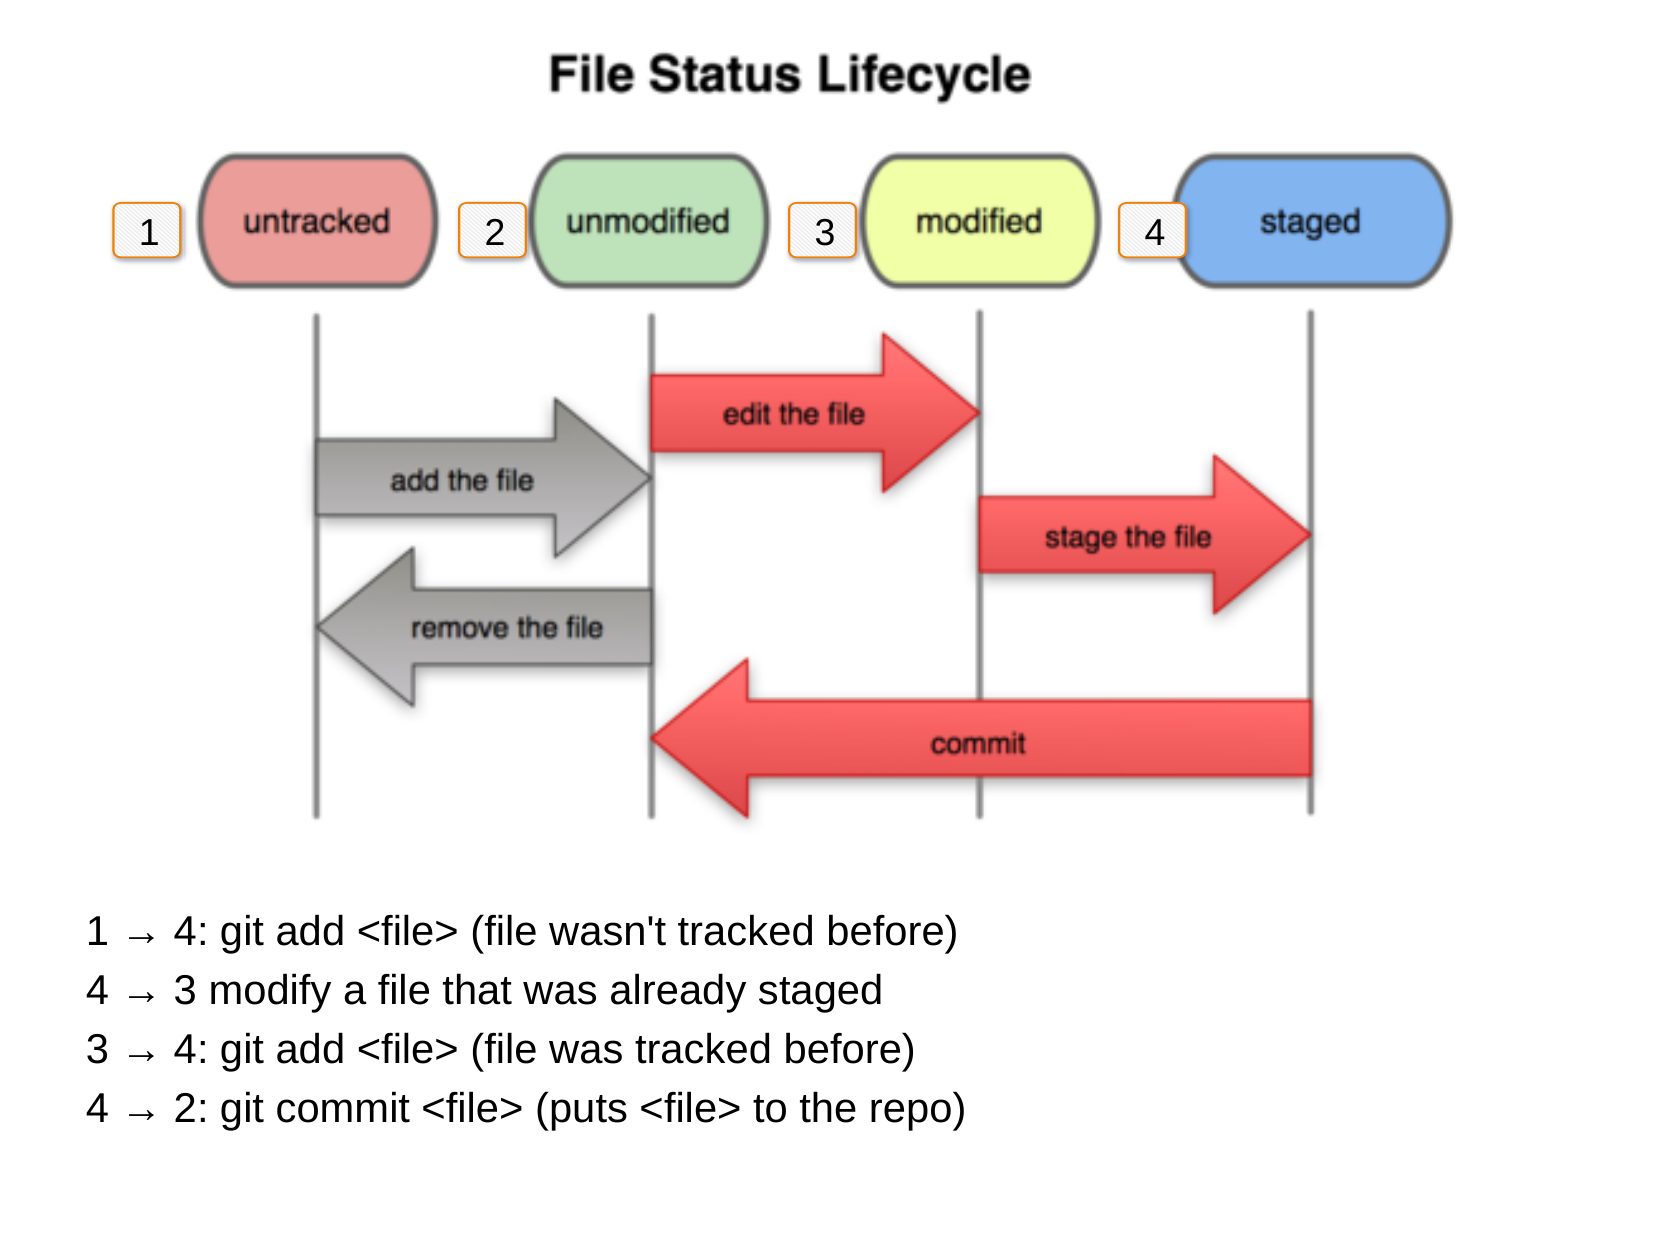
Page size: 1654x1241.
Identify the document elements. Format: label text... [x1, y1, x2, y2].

list 1 → 4: git add <file> (file wasn't tracked before) 4 → 3 modify a file that was already staged 3 → 4: git add <file> (file was tracked before) 4 → 2: git commit <file> (puts <file> to the repo) [0, 900, 1654, 1216]
picture [104, 44, 1456, 845]
